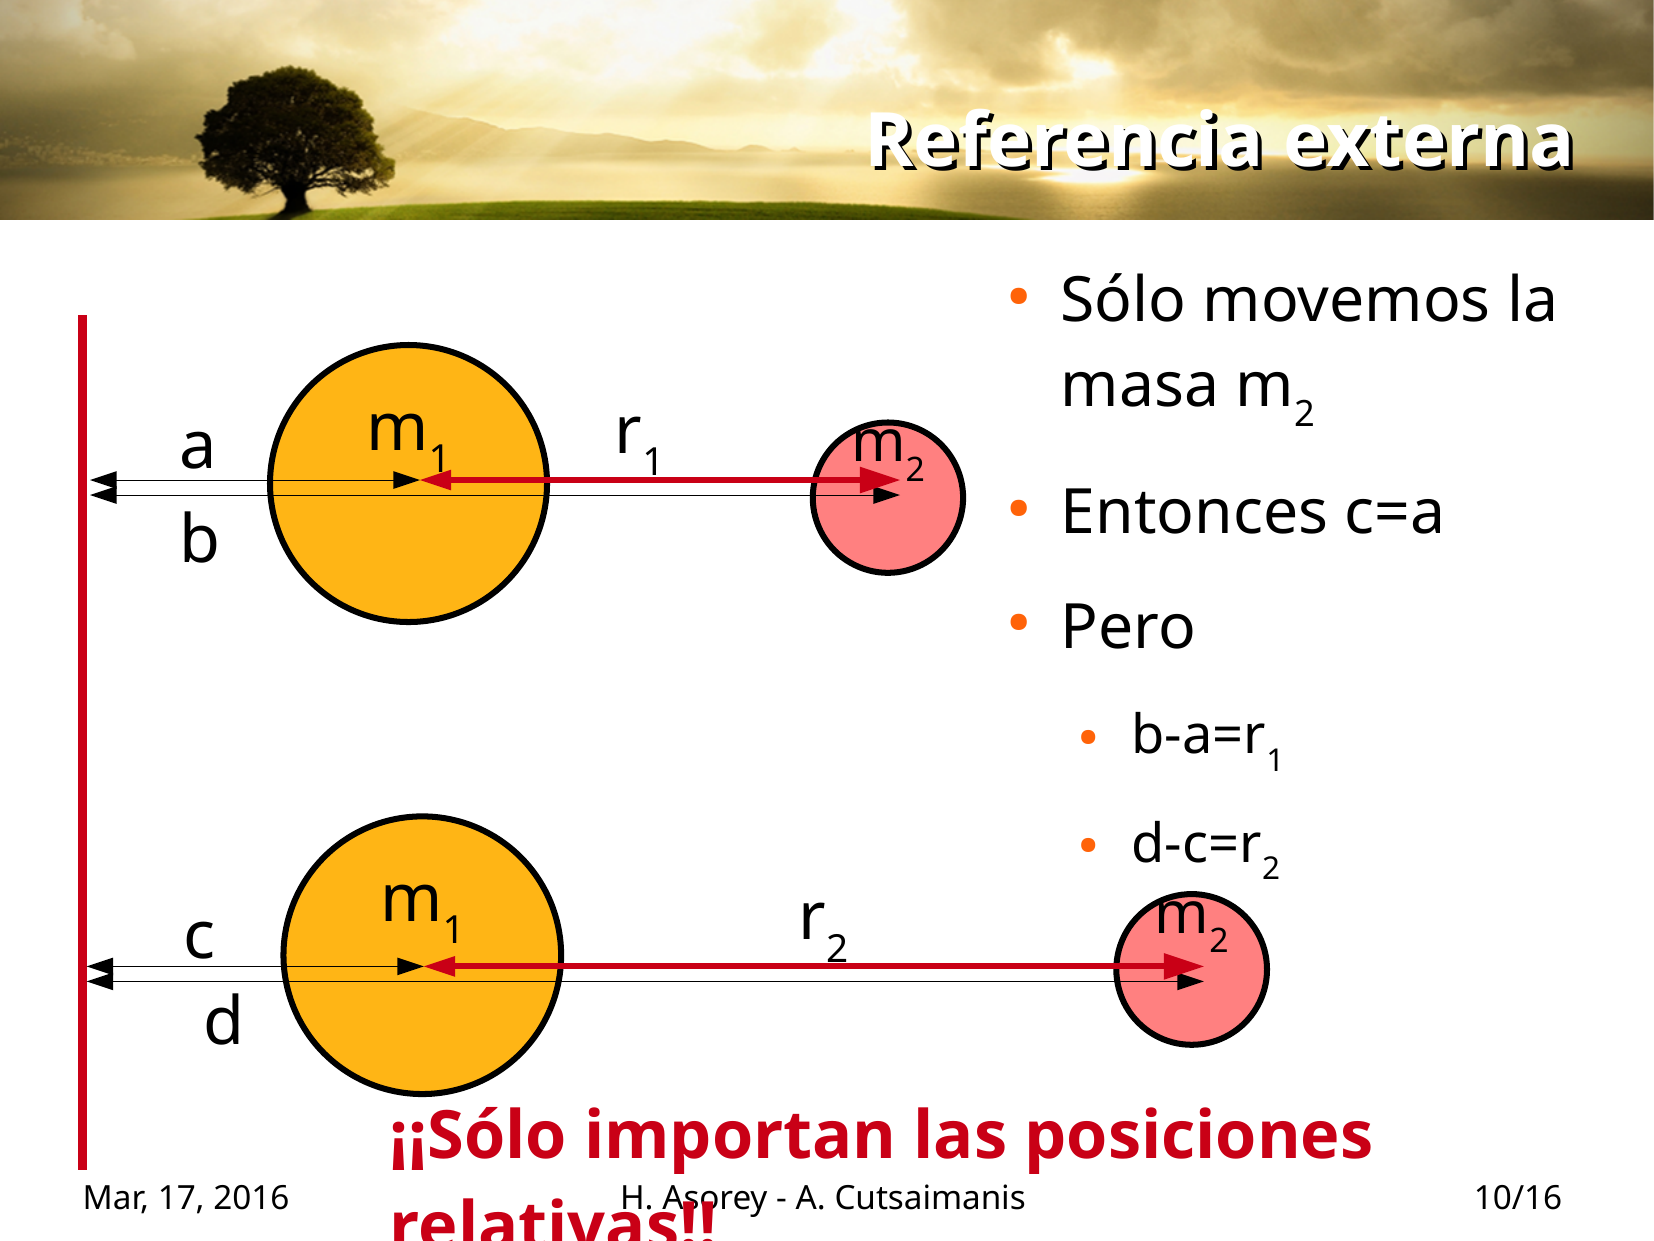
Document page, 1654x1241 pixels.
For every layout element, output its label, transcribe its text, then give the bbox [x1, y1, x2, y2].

text_box a [165, 390, 261, 483]
text_box d [188, 966, 284, 1069]
list Sólo movemos la masa m2 Entonces c=a Pero b-a=r1 d-c=r2 [990, 969, 1117, 981]
text_box m1 [284, 967, 561, 981]
picture [0, 0, 1654, 220]
text_box m1 [270, 481, 548, 495]
text_box ¡¡Sólo importan las posiciones relativas!! [375, 1080, 1621, 1186]
text_box m1 [270, 345, 547, 480]
text_box r2 [783, 861, 934, 977]
text_box m2 [812, 422, 964, 573]
text_box m2 [812, 483, 873, 495]
title Referencia externa [86, 49, 1576, 226]
list Sólo movemos la masa m2 Entonces c=a Pero b-a=r1 d-c=r2 [990, 255, 1571, 1074]
text_box m1 [283, 816, 562, 966]
text_box m1 [270, 496, 547, 623]
text_box m2 [1116, 894, 1268, 1045]
text_box m2 [1116, 969, 1177, 981]
text_box c [168, 879, 264, 982]
text_box m1 [286, 982, 559, 1086]
text_box b [165, 483, 261, 586]
text_box r1 [600, 375, 751, 491]
